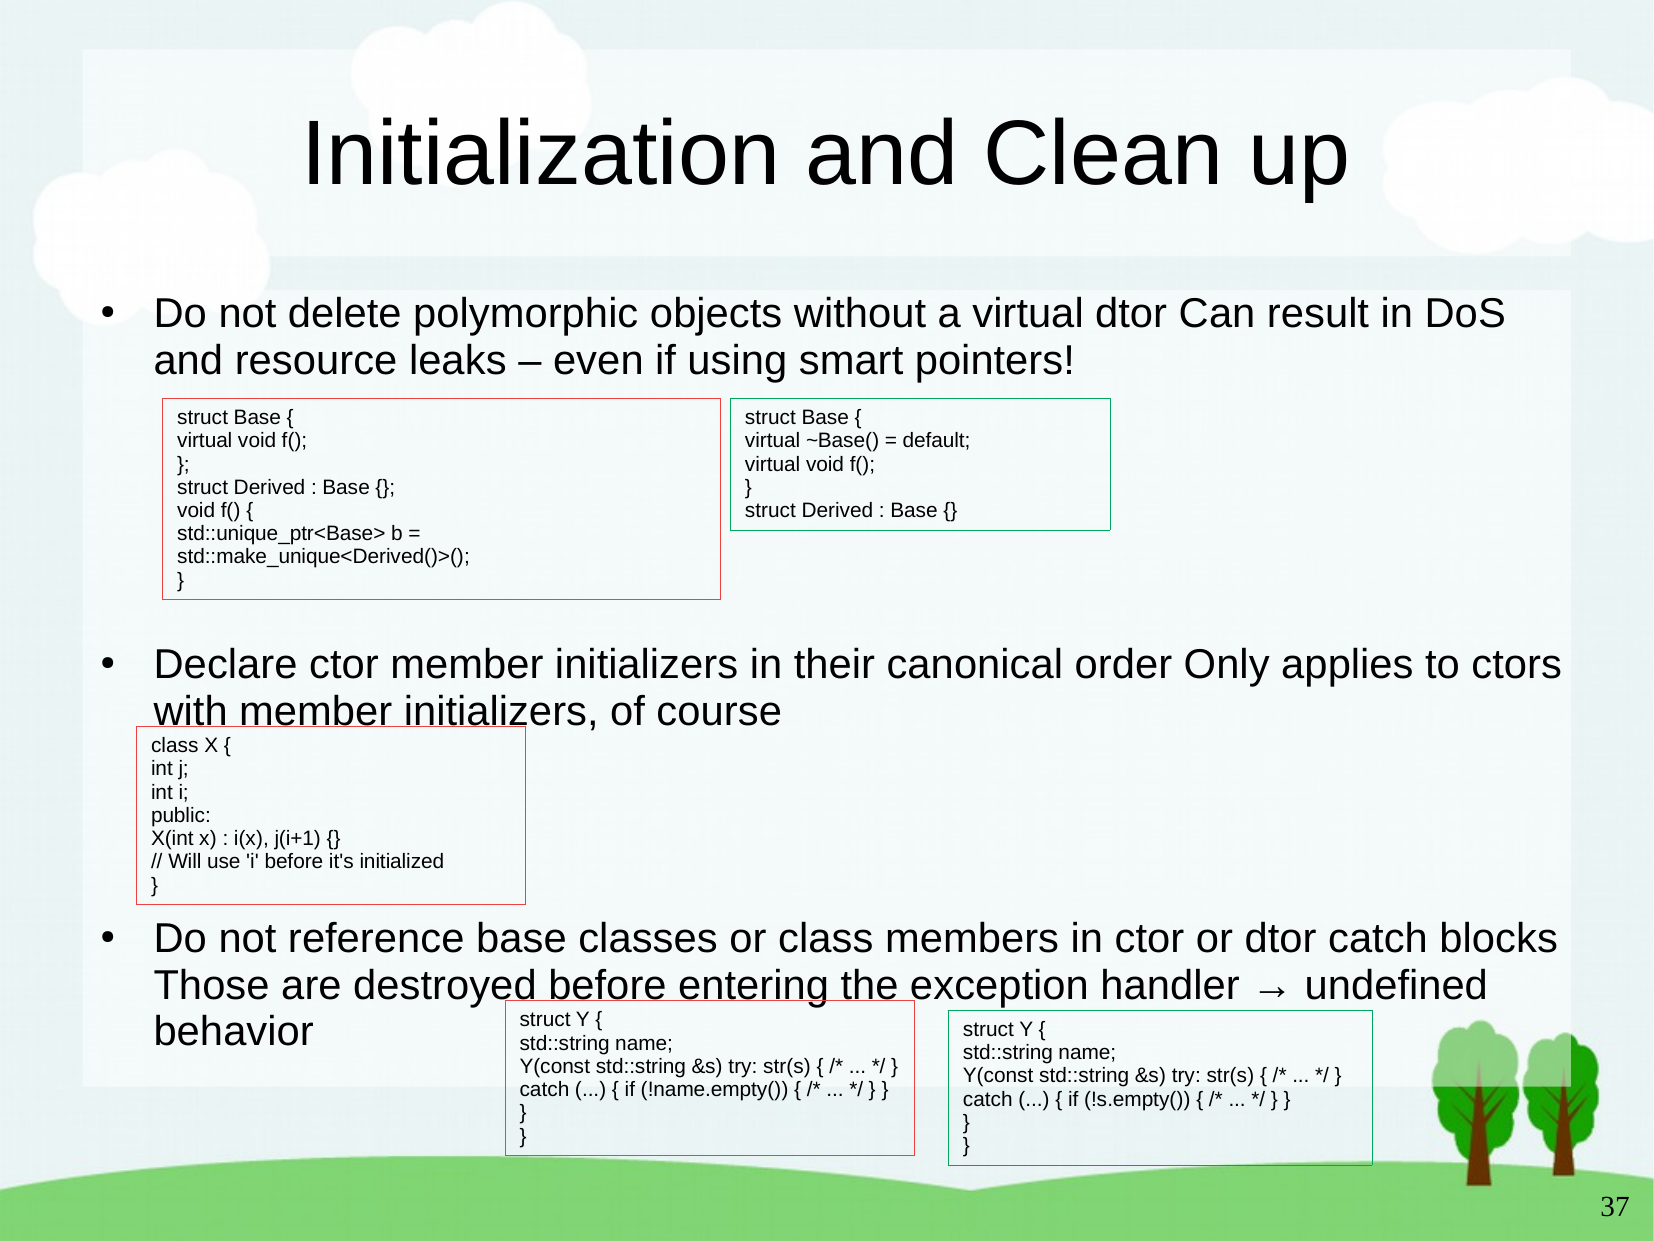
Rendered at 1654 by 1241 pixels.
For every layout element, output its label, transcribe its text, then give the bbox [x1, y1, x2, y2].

picture [0, 0, 1654, 1241]
table_header class X { int j; int i; public: X(int x) : i(x), j(i+1) {} // Will use 'i' before it's initialized } [137, 727, 525, 904]
table_header struct Y { std::string name; Y(const std::string &s) try: str(s) { /* ... */ } catch (...) { if (!name.empty()) { /* ... */ } } } } [506, 1001, 914, 1155]
list Do not delete polymorphic objects without a virtual dtor Can result in DoS and resource leaks – even if using smart pointers! Declare ctor member initializers in their canonical order Only applies to ctors with member initializers, of course Do not reference base classes or class members in ctor or dtor catch blocks Those are destroyed before entering the exception handler → undefined behavior [82, 290, 1571, 1087]
table_header struct Base { virtual ~Base() = default; virtual void f(); } struct Derived : Base {} [731, 399, 1110, 530]
table_header struct Base { virtual void f(); }; struct Derived : Base {}; void f() { std::unique_ptr<Base> b = std::make_unique<Derived()>(); } [163, 399, 720, 599]
title Initialization and Clean up [82, 49, 1571, 257]
table_header struct Y { std::string name; Y(const std::string &s) try: str(s) { /* ... */ } catch (...) { if (!s.empty()) { /* ... */ } } } } [949, 1011, 1372, 1165]
